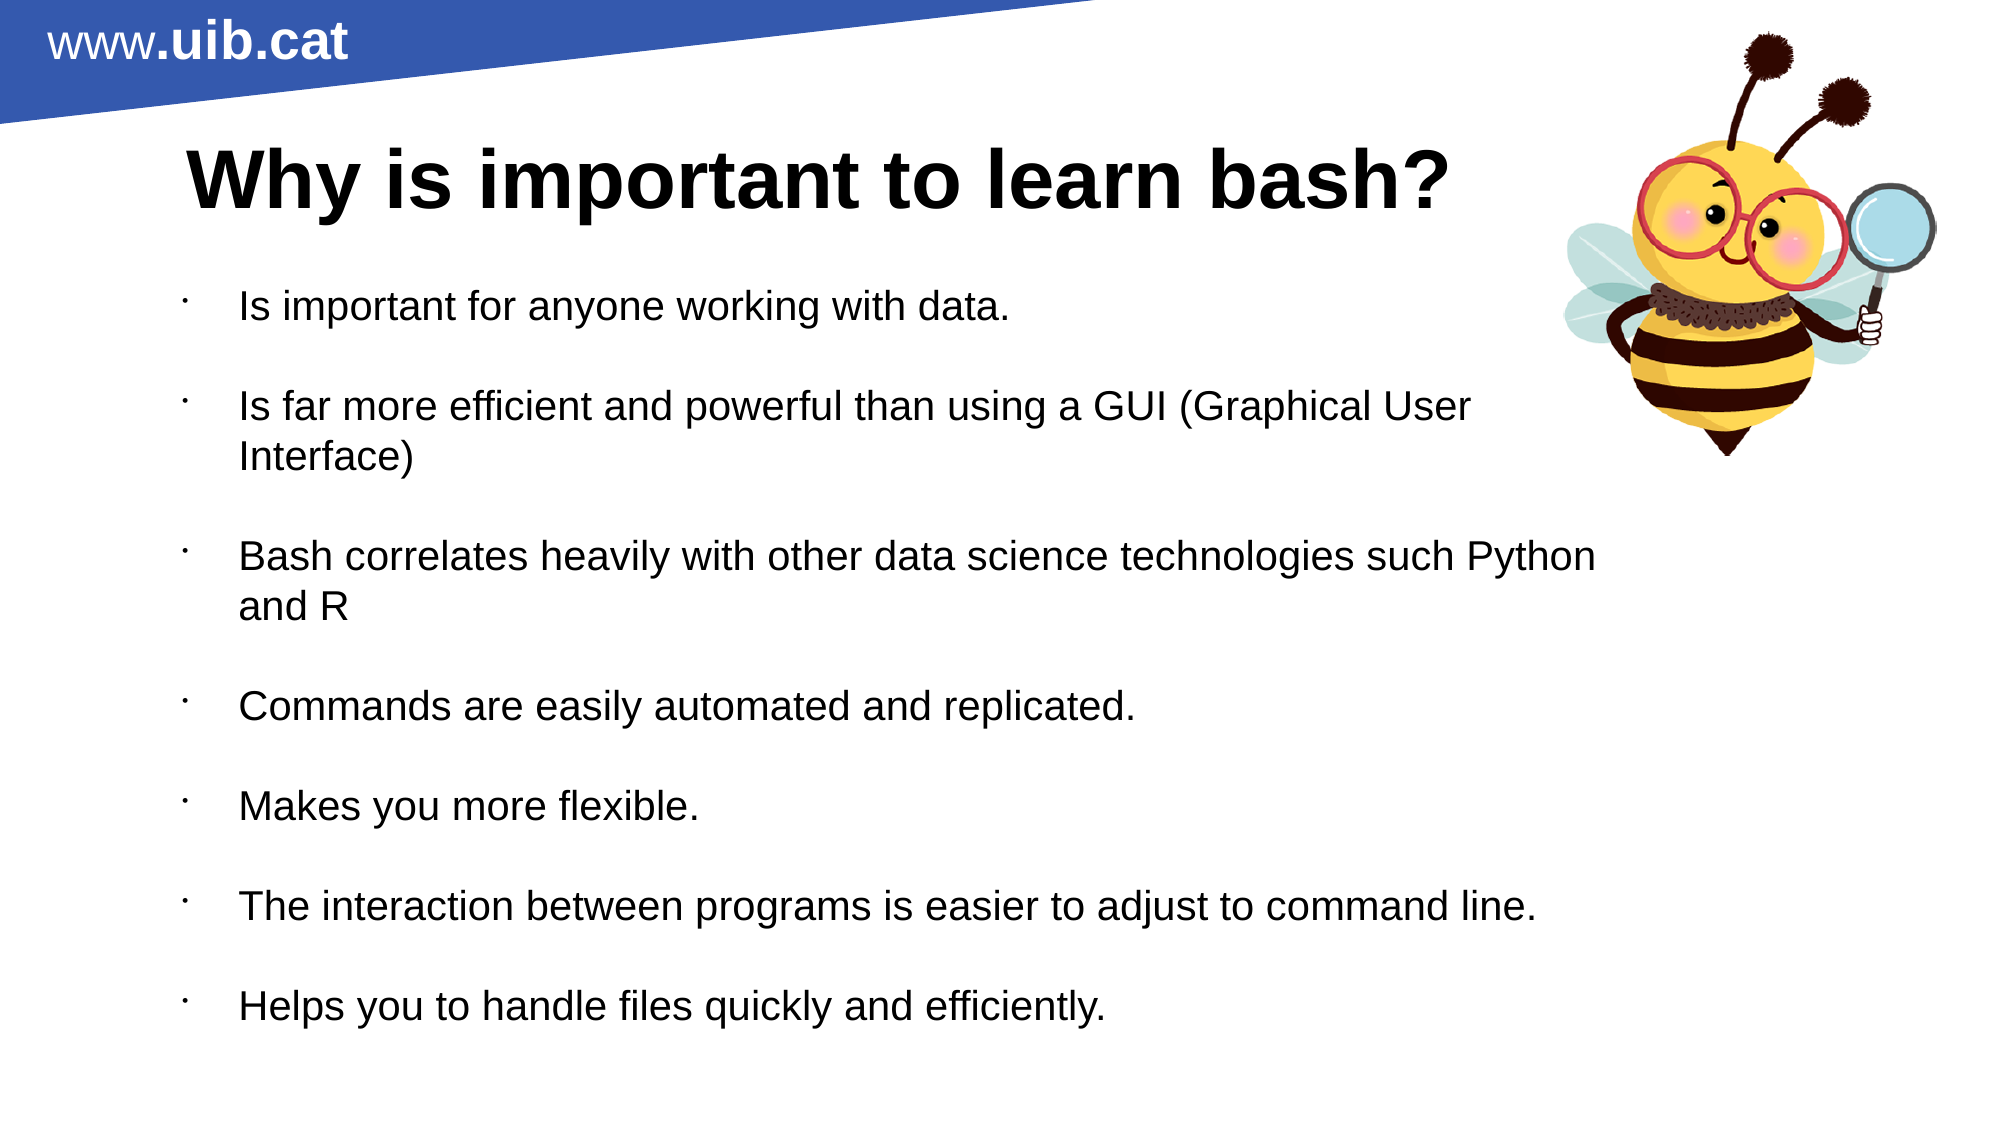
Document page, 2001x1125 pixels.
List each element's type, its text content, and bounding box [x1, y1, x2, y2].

text_box Is important for anyone working with data. Is far more efficient and powerful than using a GUI (Graphical User Interface) Bash correlates heavily with other data science technologies such Python and R Commands are easily automated and replicated. Makes you more flexible. The interaction between programs is easier to adjust to command line. Helps you to handle files quickly and efficiently. [167, 270, 1655, 890]
text_box Why is important to learn bash? [171, 118, 1536, 233]
picture [1555, 22, 1944, 463]
